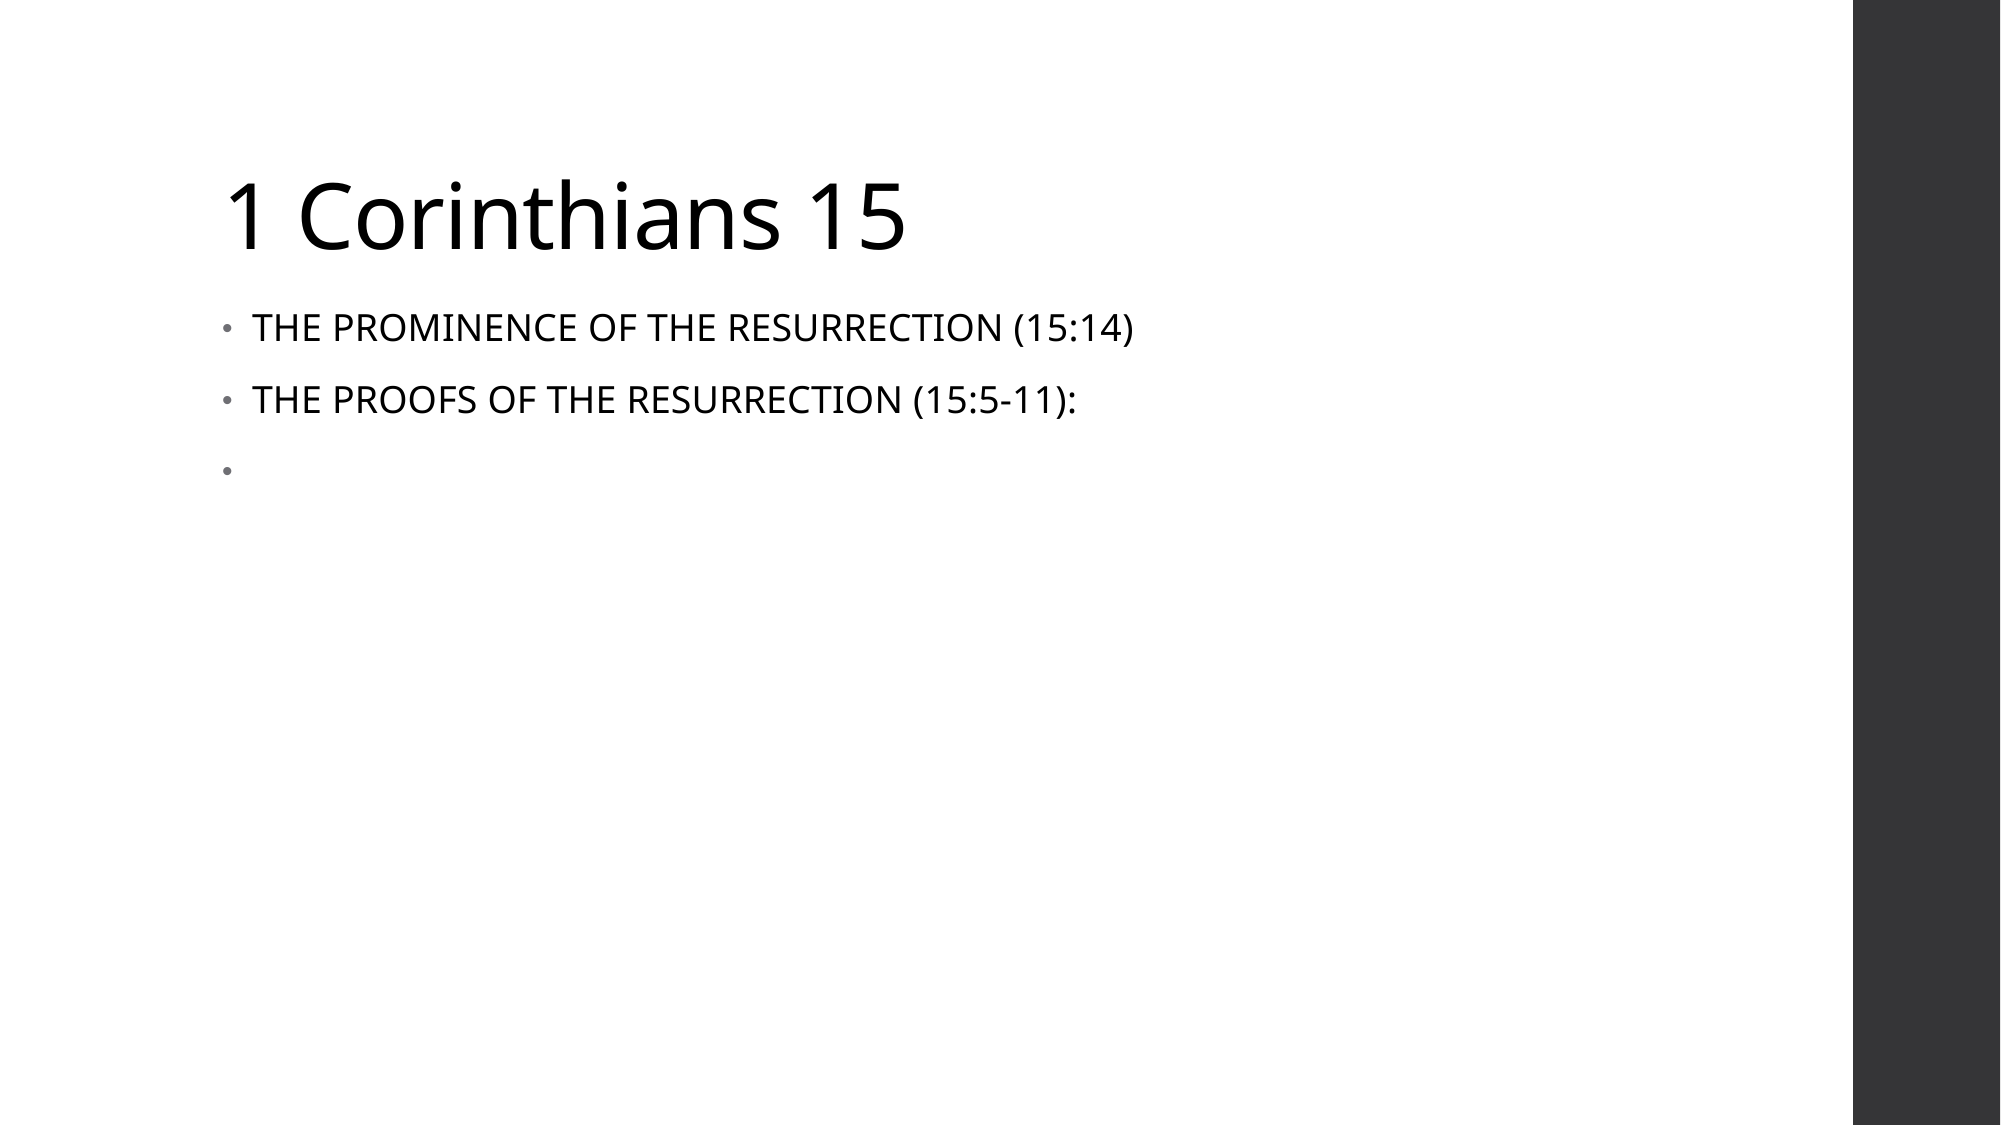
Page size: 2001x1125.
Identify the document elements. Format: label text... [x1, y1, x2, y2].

list THE PROMINENCE OF THE RESURRECTION (15:14) THE PROOFS OF THE RESURRECTION (15:5-11): [206, 299, 1617, 1014]
title 1 Corinthians 15 [206, 60, 1797, 278]
